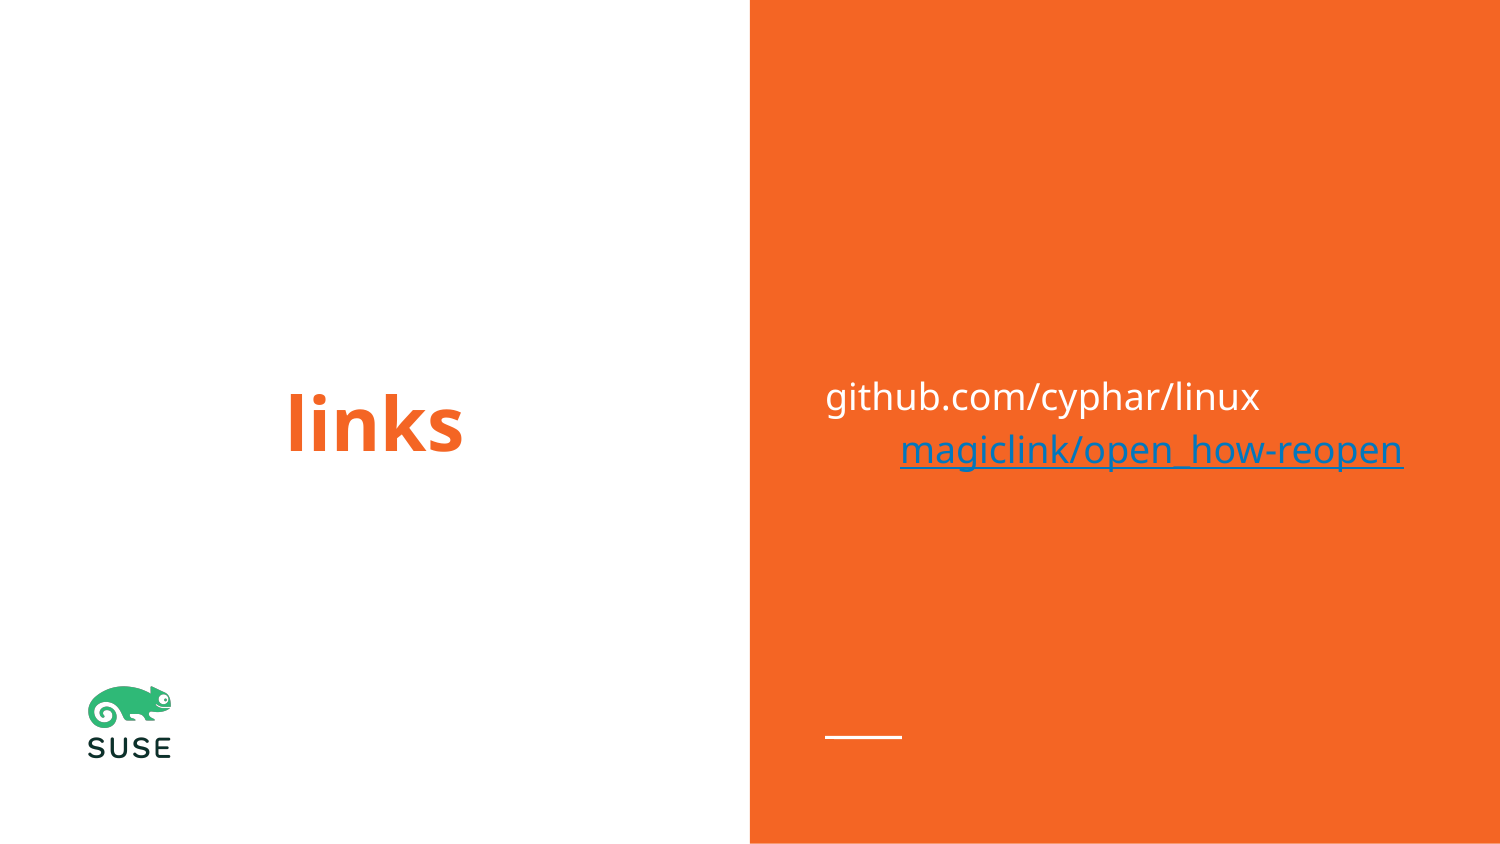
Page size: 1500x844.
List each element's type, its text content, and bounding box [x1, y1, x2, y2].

list github.com/cyphar/linux magiclink/open_how-reopen [810, 118, 1440, 725]
title links [43, 313, 708, 530]
picture [69, 667, 190, 778]
